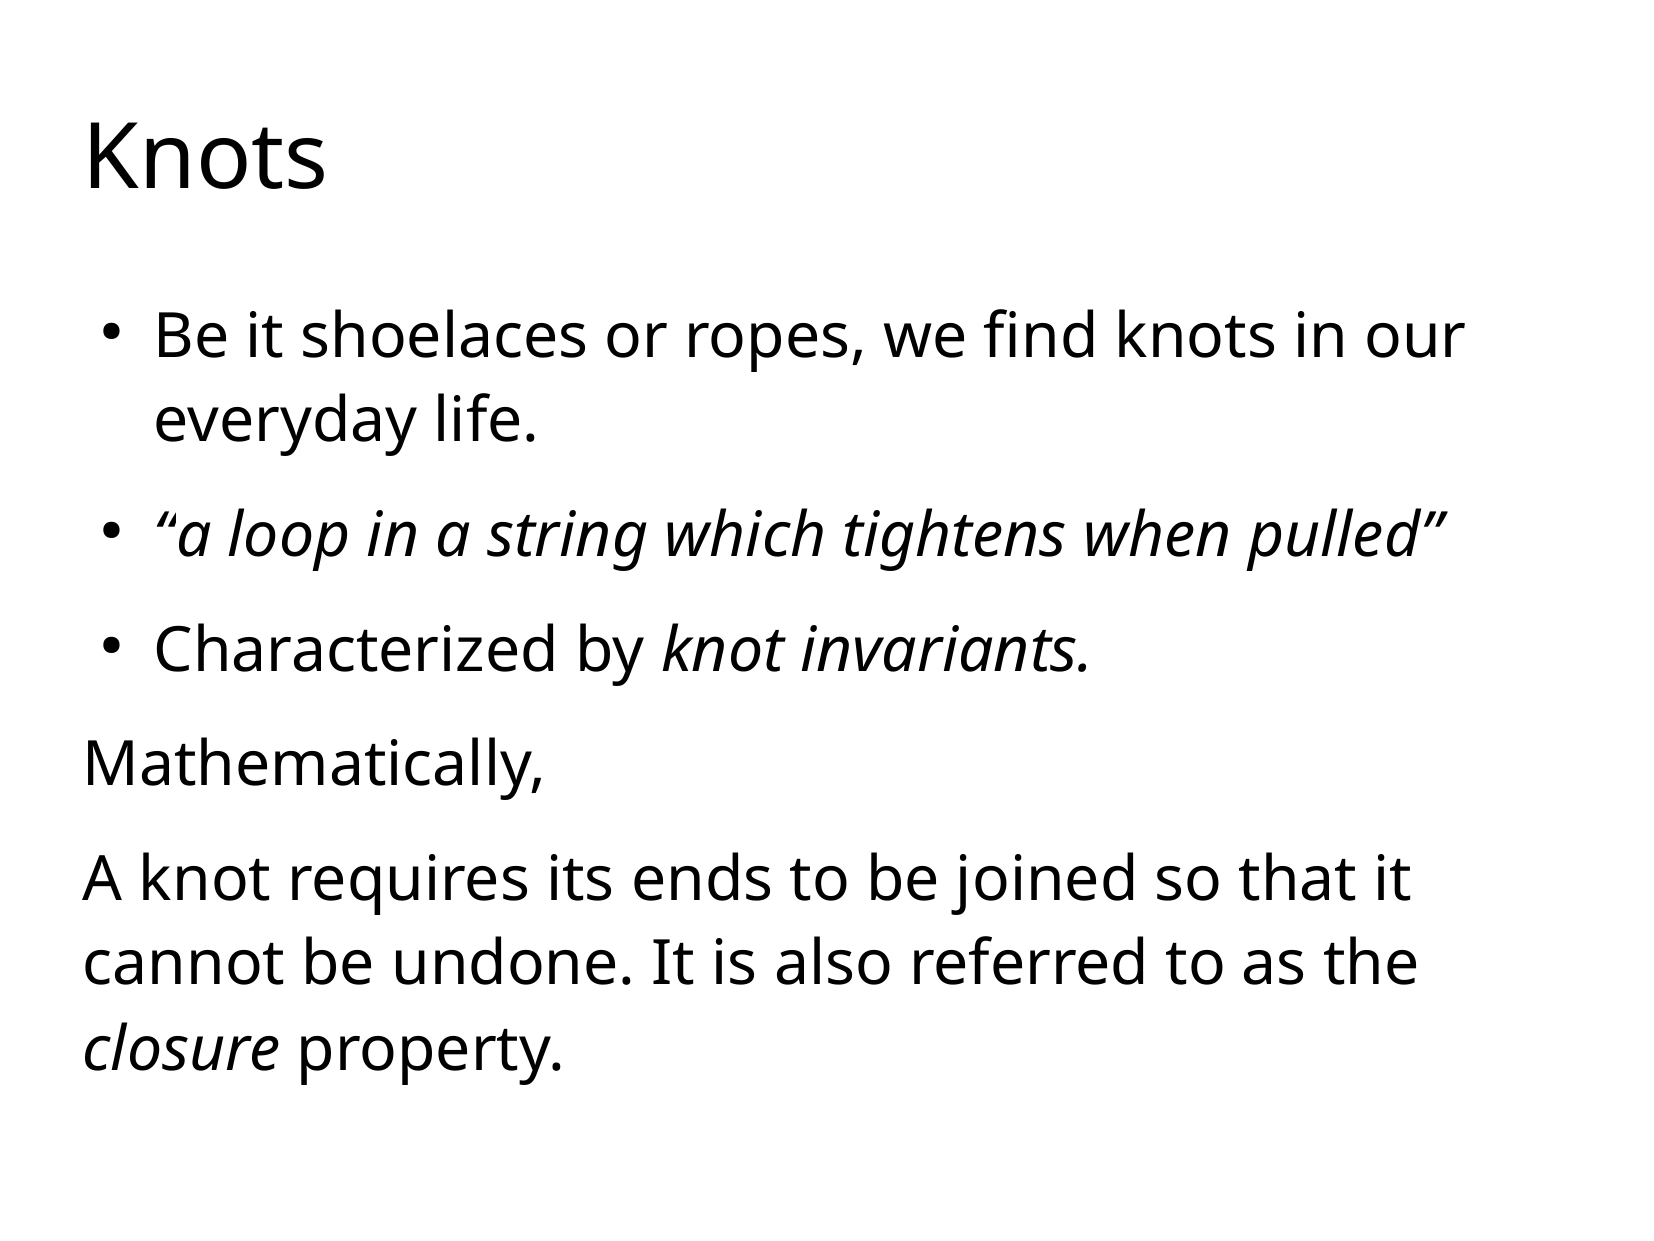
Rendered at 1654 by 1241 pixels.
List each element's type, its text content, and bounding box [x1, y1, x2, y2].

list Be it shoelaces or ropes, we find knots in our everyday life. “a loop in a string which tightens when pulled” Characterized by knot invariants. Mathematically, A knot requires its ends to be joined so that it cannot be undone. It is also referred to as the closure property. [82, 290, 1571, 1141]
title Knots [82, 49, 1571, 257]
